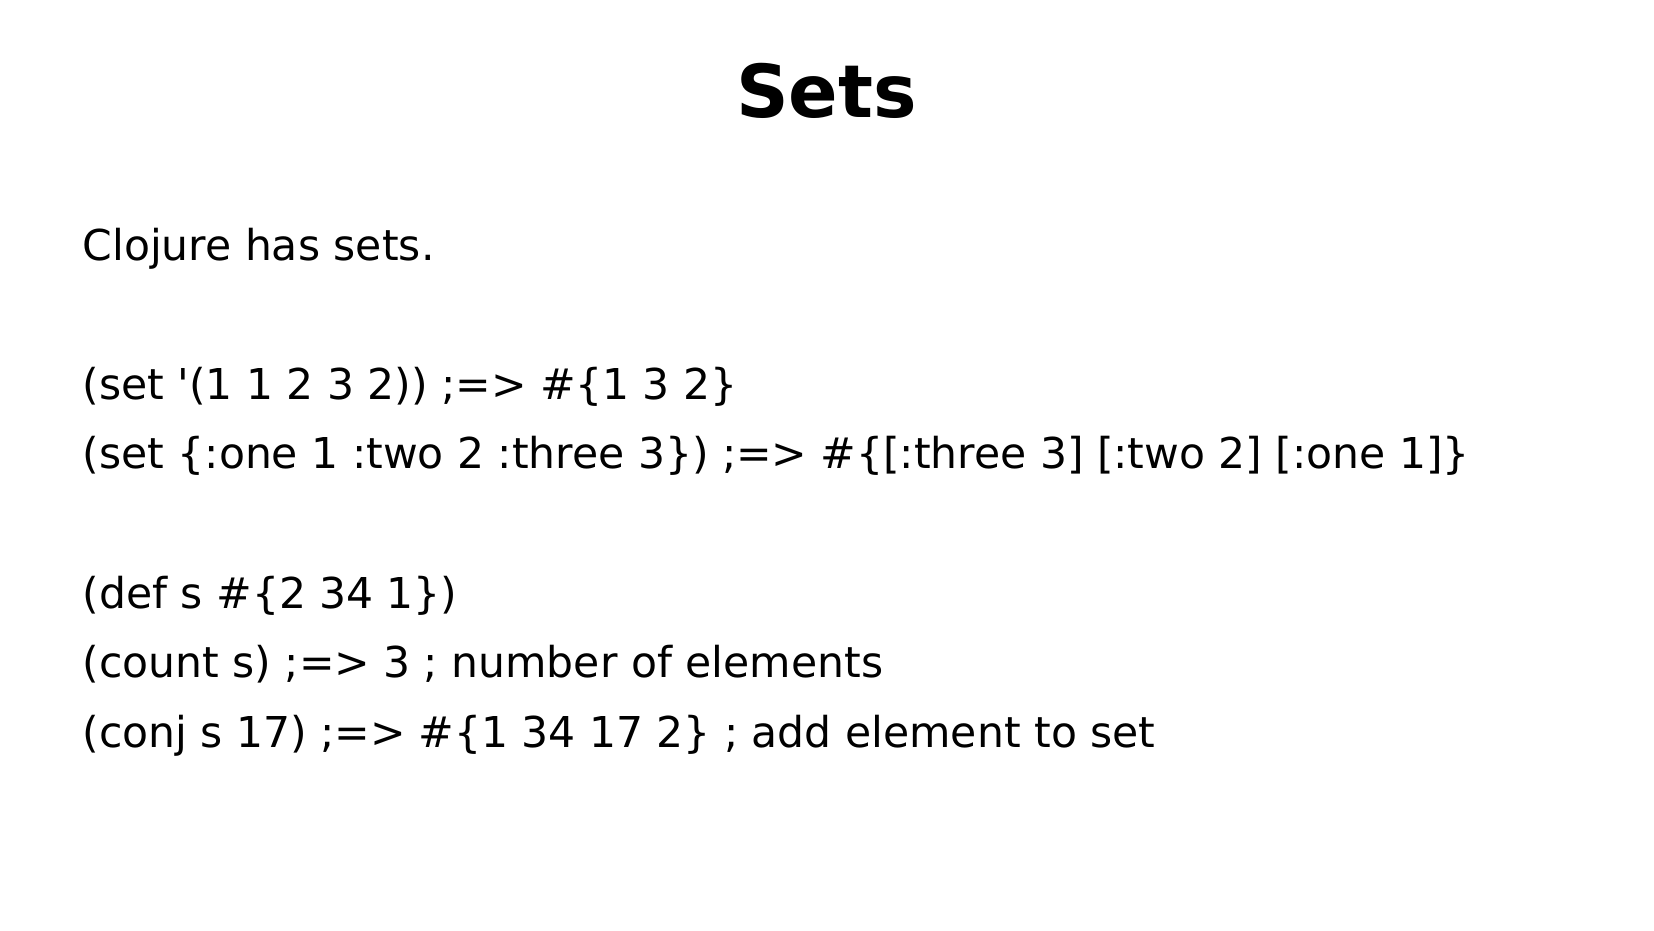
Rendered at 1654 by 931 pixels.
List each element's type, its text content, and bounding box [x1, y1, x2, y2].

title Sets [82, 37, 1571, 147]
list Clojure has sets. (set '(1 1 2 3 2)) ;=> #{1 3 2} (set {:one 1 :two 2 :three 3}) ;=> #{[:three 3] [:two 2] [:one 1]} (def s #{2 34 1}) (count s) ;=> 3 ; number of elements (conj s 17) ;=> #{1 34 17 2} ; add element to set [82, 217, 1571, 758]
